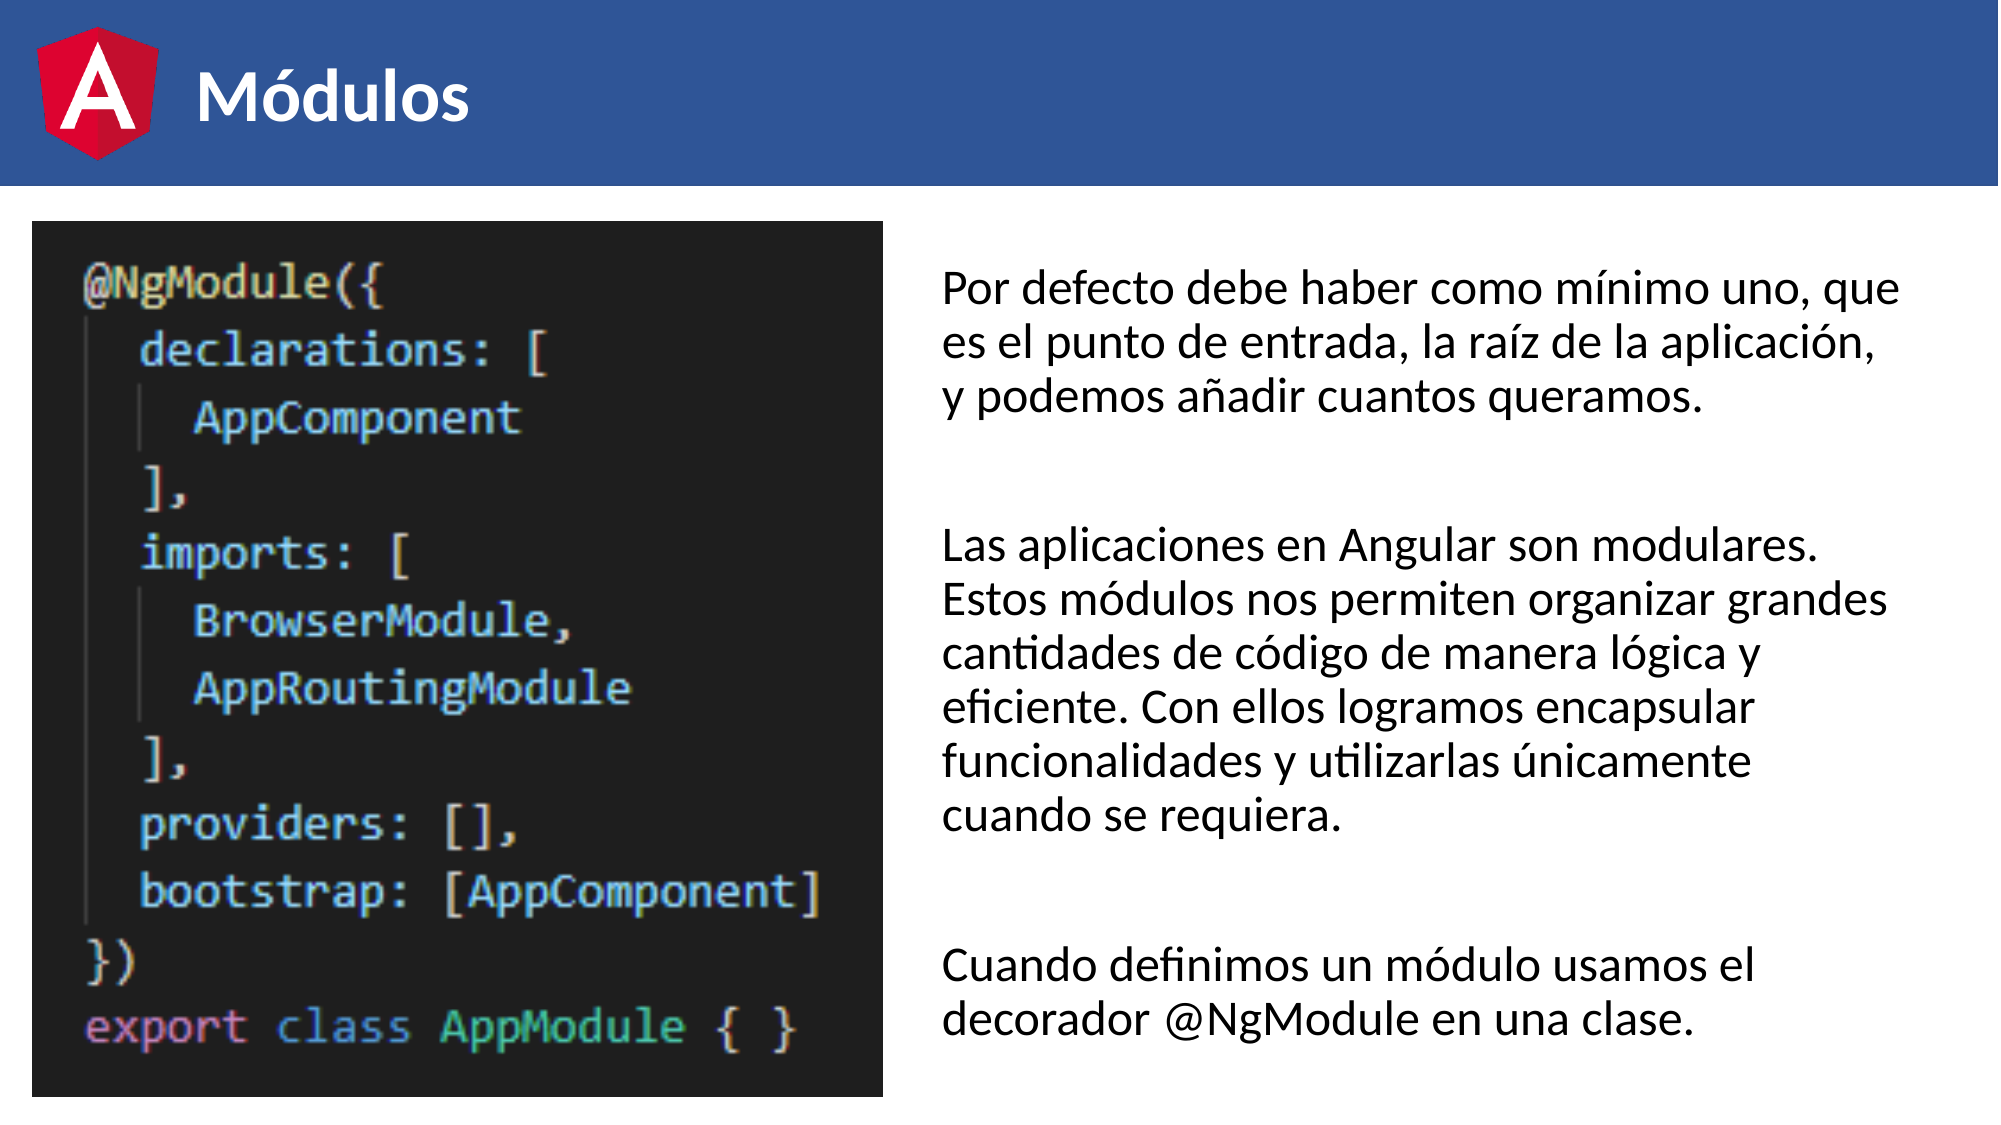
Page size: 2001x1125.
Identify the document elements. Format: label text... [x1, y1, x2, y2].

subtitle Por defecto debe haber como mínimo uno, que es el punto de entrada, la raíz de la aplicación, y podemos añadir cuantos queramos. Las aplicaciones en Angular son modulares. Estos módulos nos permiten organizar grandes cantidades de código de manera lógica y eficiente. Con ellos logramos encapsular funcionalidades y utilizarlas únicamente cuando se requiera. Cuando definimos un módulo usamos el decorador @NgModule en una clase. [926, 253, 1925, 1094]
picture [16, 6, 179, 173]
text_box [0, 0, 1997, 185]
text_box Módulos [180, 38, 1971, 145]
picture [32, 221, 883, 1097]
